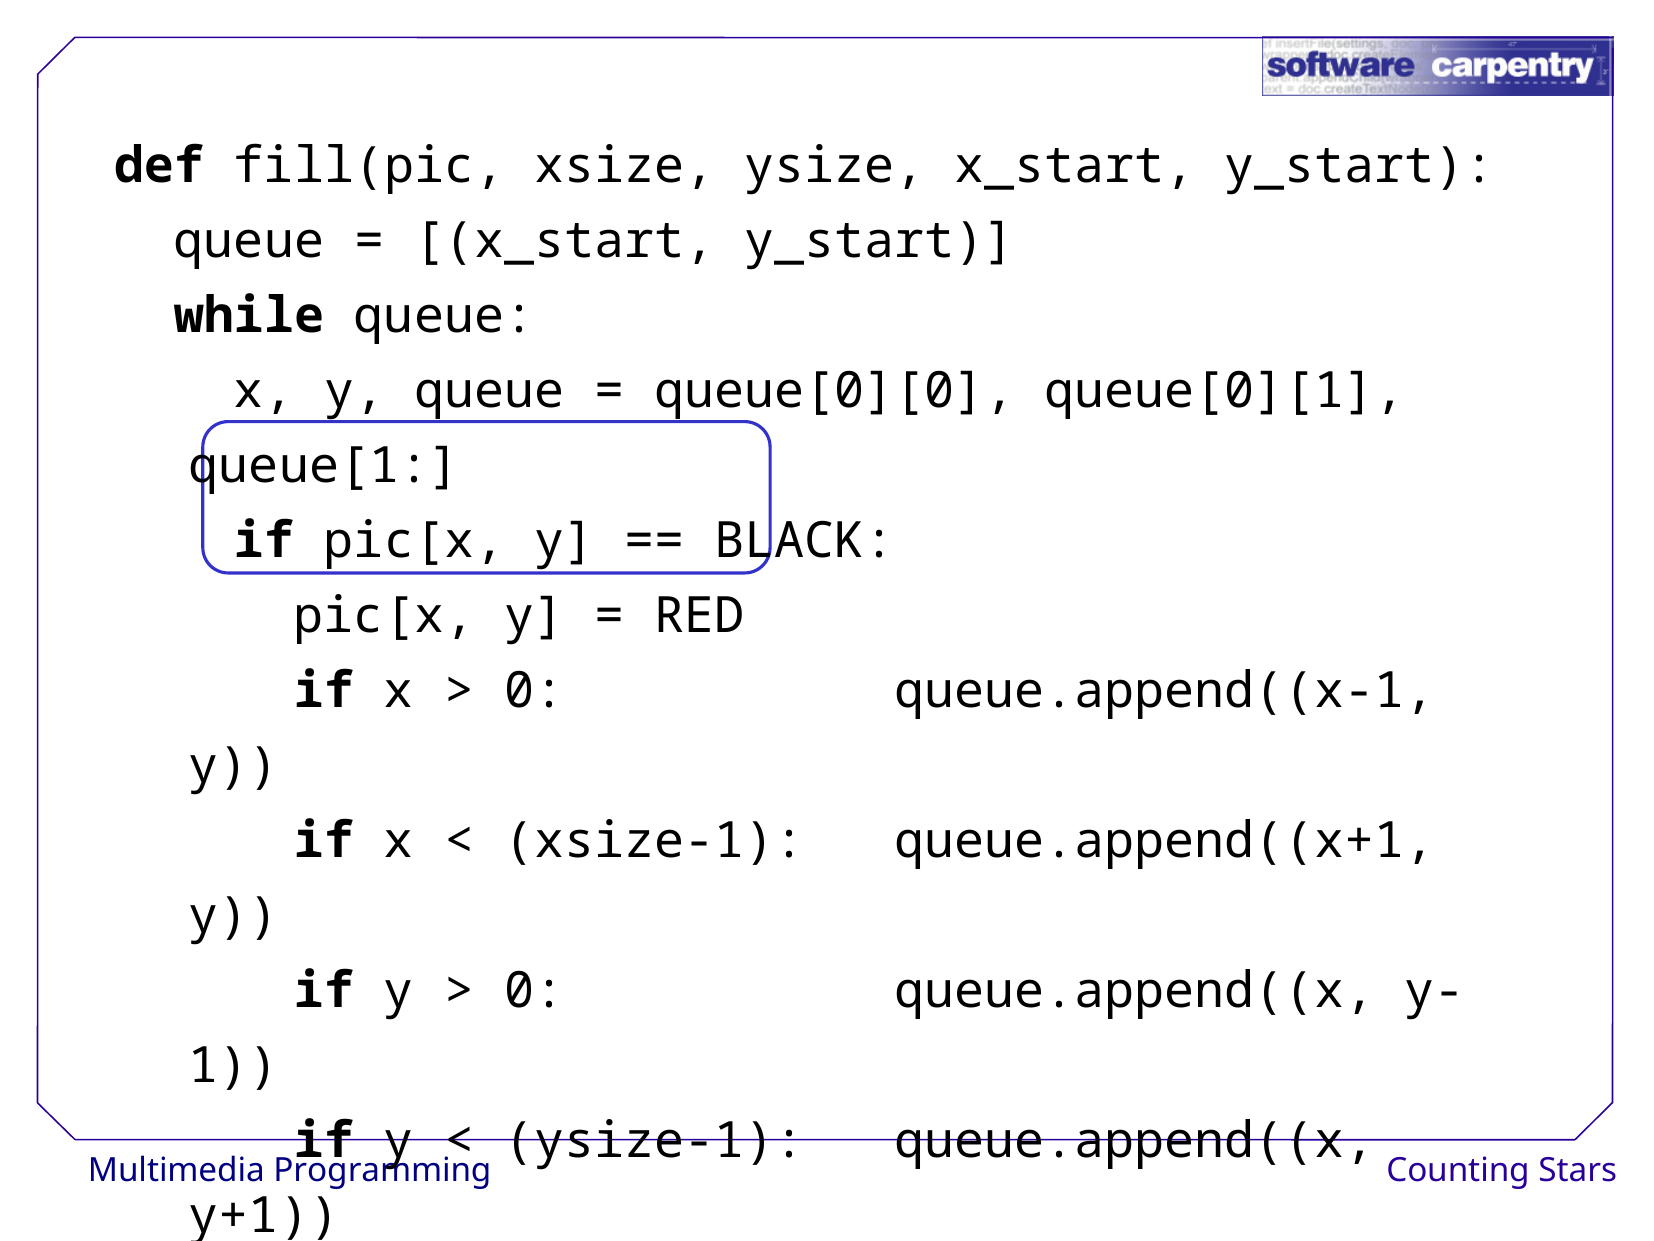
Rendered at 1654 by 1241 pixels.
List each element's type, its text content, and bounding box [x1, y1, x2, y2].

text_box def fill(pic, xsize, ysize, x_start, y_start): queue = [(x_start, y_start)] while queue: x, y, queue = queue[0][0], queue[0][1], queue[1:] if pic[x, y] == BLACK: pic[x, y] = RED if x > 0: queue.append((x-1, y)) if x < (xsize-1): queue.append((x+1, y)) if y > 0: queue.append((x, y-1)) if y < (ysize-1): queue.append((x, y+1)) [99, 109, 1546, 1241]
picture [1262, 36, 1614, 96]
